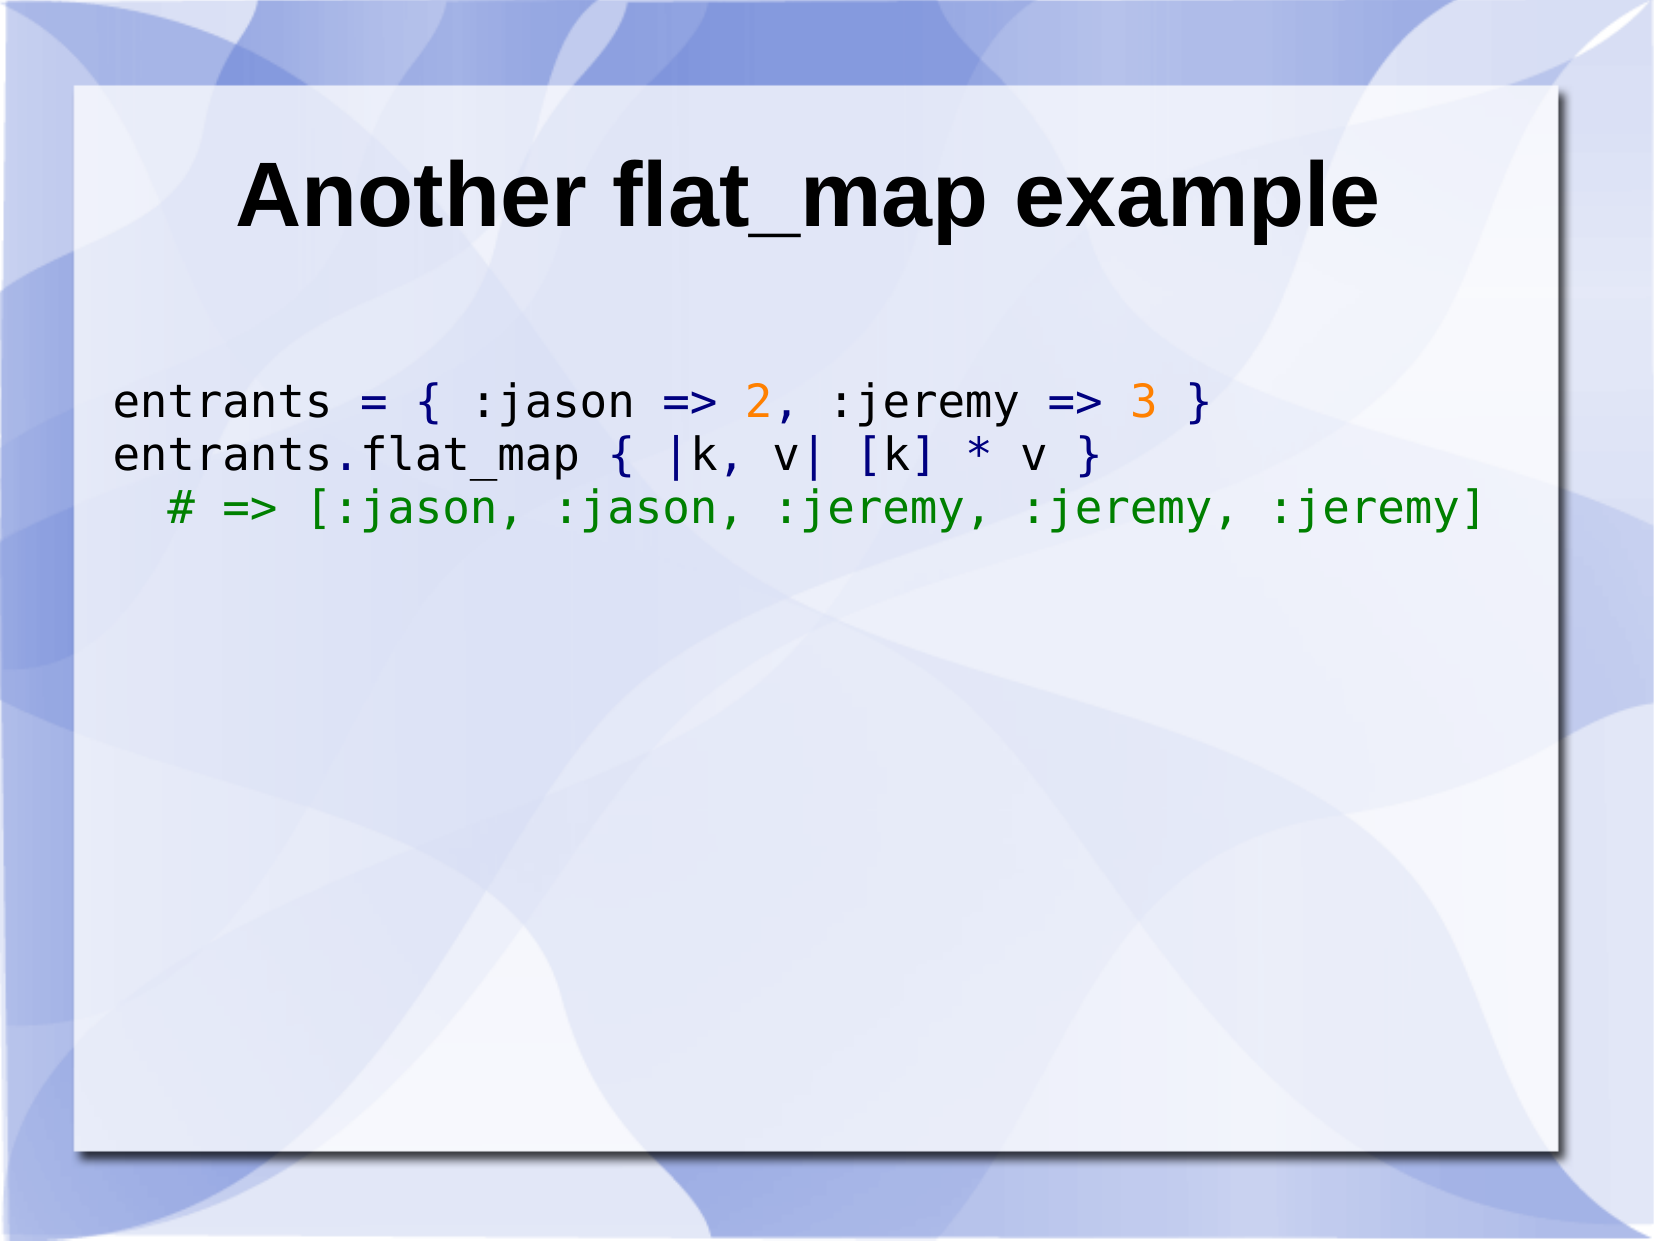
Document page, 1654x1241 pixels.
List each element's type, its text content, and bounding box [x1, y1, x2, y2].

text_box entrants = { :jason => 2, :jeremy => 3 } entrants.flat_map { |k, v| [k] * v } # => [:jason, :jason, :jeremy, :jeremy, :jeremy] [112, 375, 1538, 676]
title Another flat_map example [82, 90, 1536, 298]
picture [0, 0, 1654, 1241]
